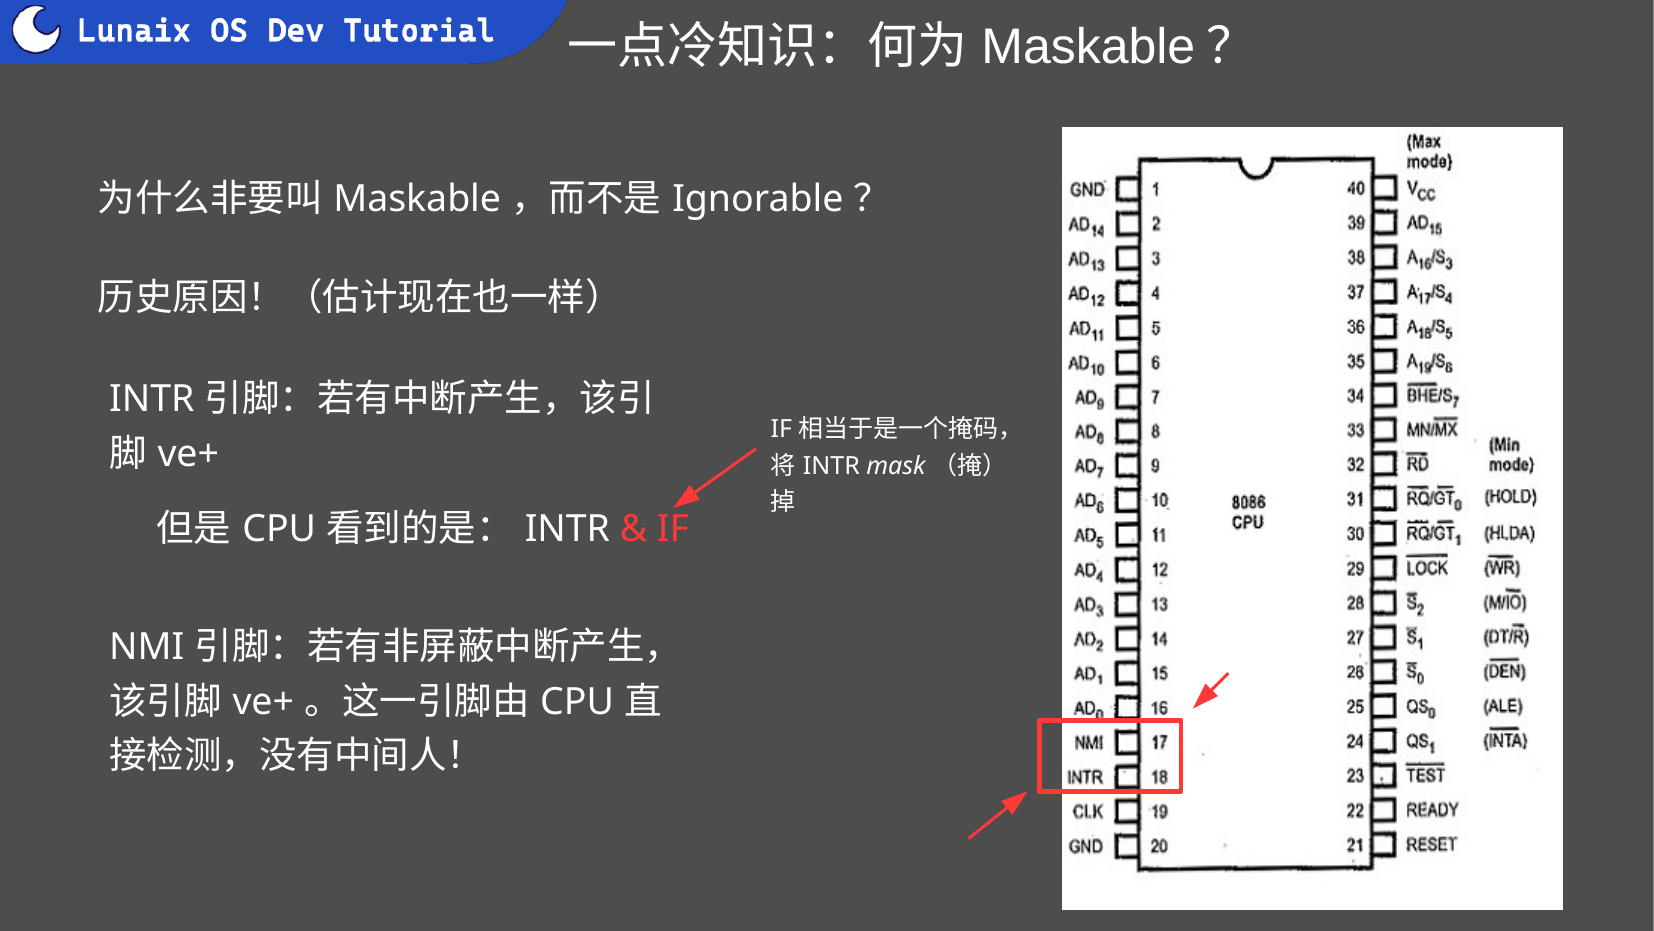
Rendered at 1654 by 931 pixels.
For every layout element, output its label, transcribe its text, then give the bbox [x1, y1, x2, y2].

title 一点冷知识：何为Maskable？ [566, 0, 1654, 83]
text_box 但是CPU看到的是：INTR & IF [141, 490, 745, 560]
picture [0, 0, 1654, 931]
text_box NMI引脚：若有非屏蔽中断产生，该引脚ve+。这一引脚由CPU直接检测，没有中间人！ [94, 608, 697, 787]
text_box IF相当于是一个掩码，将INTR mask（掩） 掉 [755, 401, 1052, 489]
text_box 历史原因！（估计现在也一样） [82, 259, 1016, 331]
text_box 为什么非要叫Maskable，而不是Ignorable？ [82, 161, 1062, 232]
text_box INTR引脚：若有中断产生，该引脚ve+ [94, 360, 697, 485]
